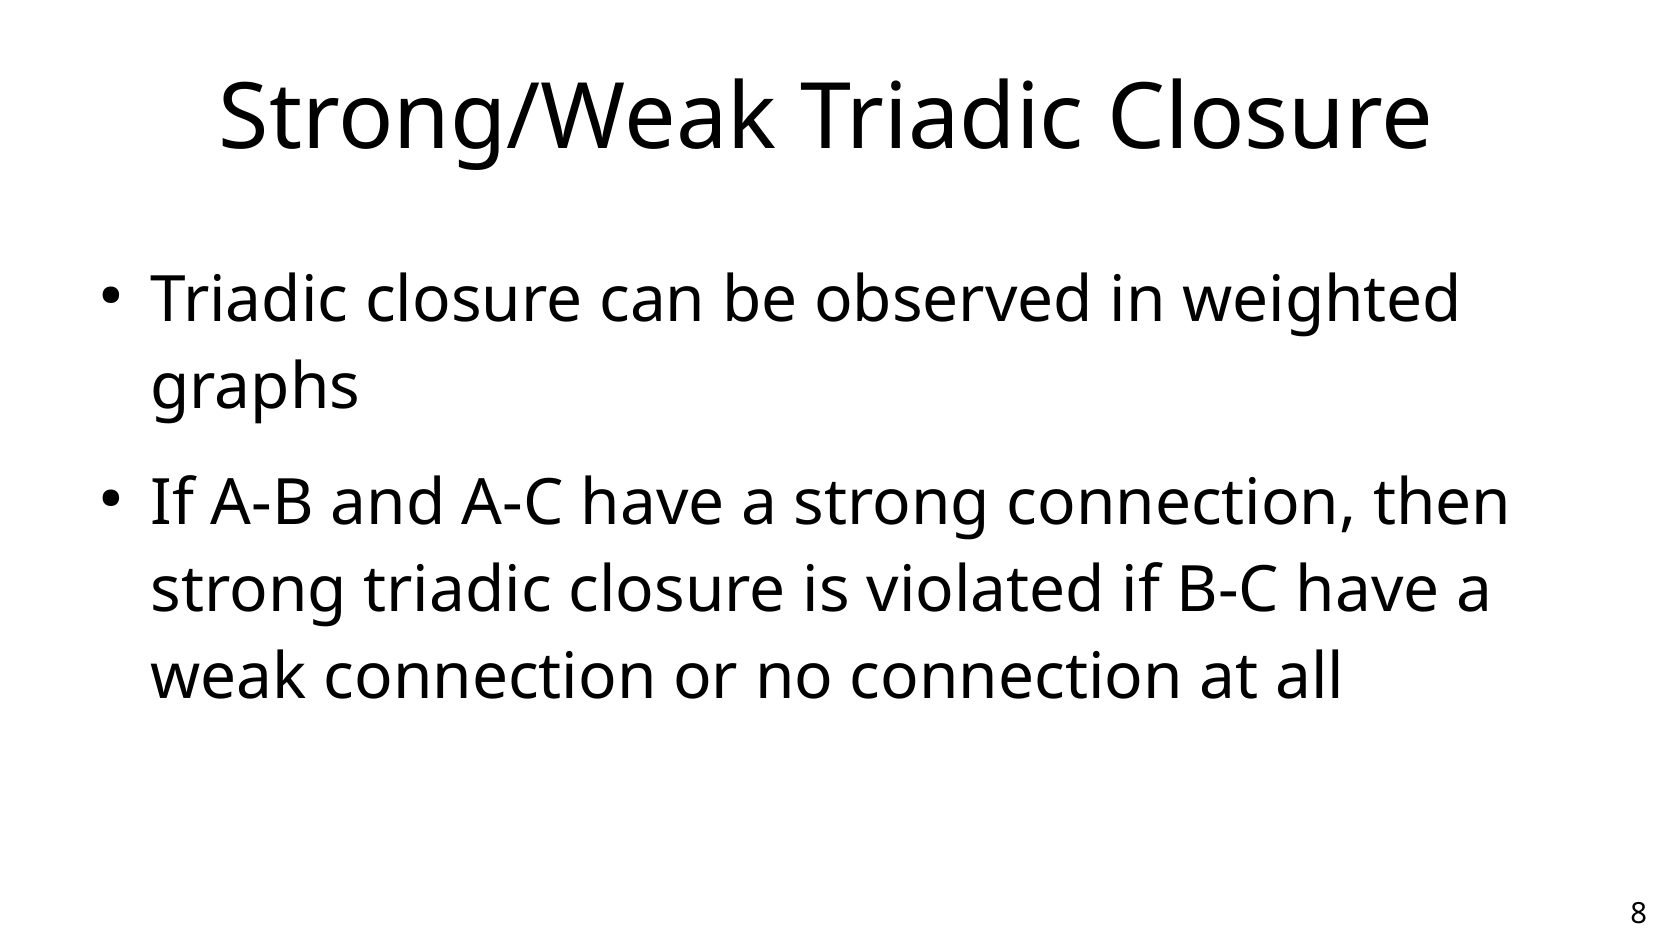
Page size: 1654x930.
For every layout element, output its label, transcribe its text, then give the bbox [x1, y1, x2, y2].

list Triadic closure can be observed in weighted graphs If A-B and A-C have a strong connection, then strong triadic closure is violated if B-C have a weak connection or no connection at all [82, 252, 1571, 793]
title Strong/Weak Triadic Closure [82, 1, 1571, 225]
